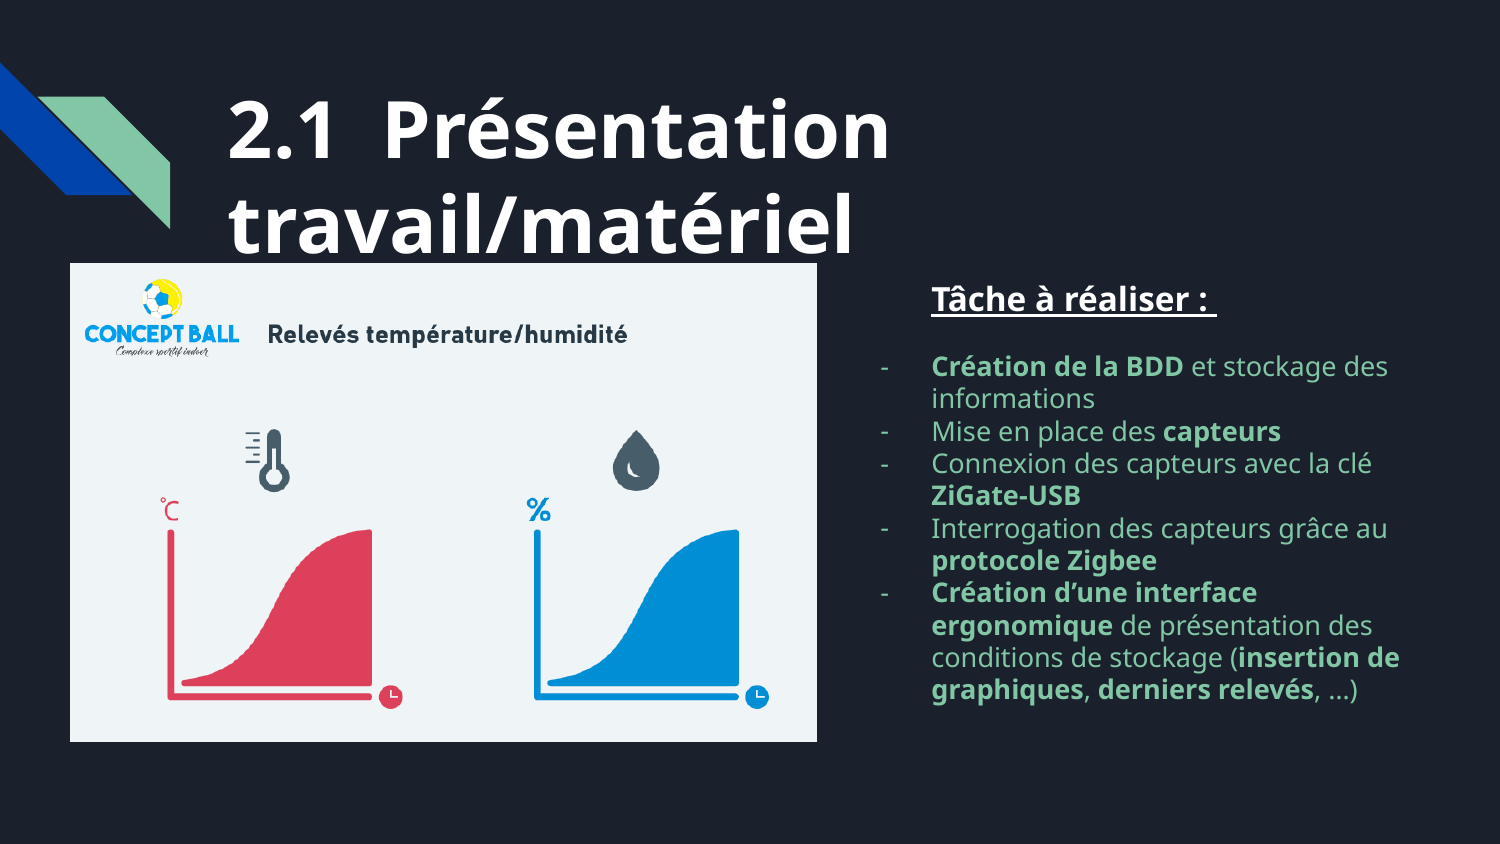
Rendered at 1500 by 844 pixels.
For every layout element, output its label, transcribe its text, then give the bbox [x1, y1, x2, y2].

list Tâche à réaliser : Création de la BDD et stockage des informations Mise en place des capteurs Connexion des capteurs avec la clé ZiGate-USB Interrogation des capteurs grâce au protocole Zigbee Création d’une interface ergonomique de présentation des conditions de stockage (insertion de graphiques, derniers relevés, …) [841, 263, 1431, 771]
title 2.1 Présentation travail/matériel [212, 64, 1368, 215]
picture [70, 263, 817, 742]
